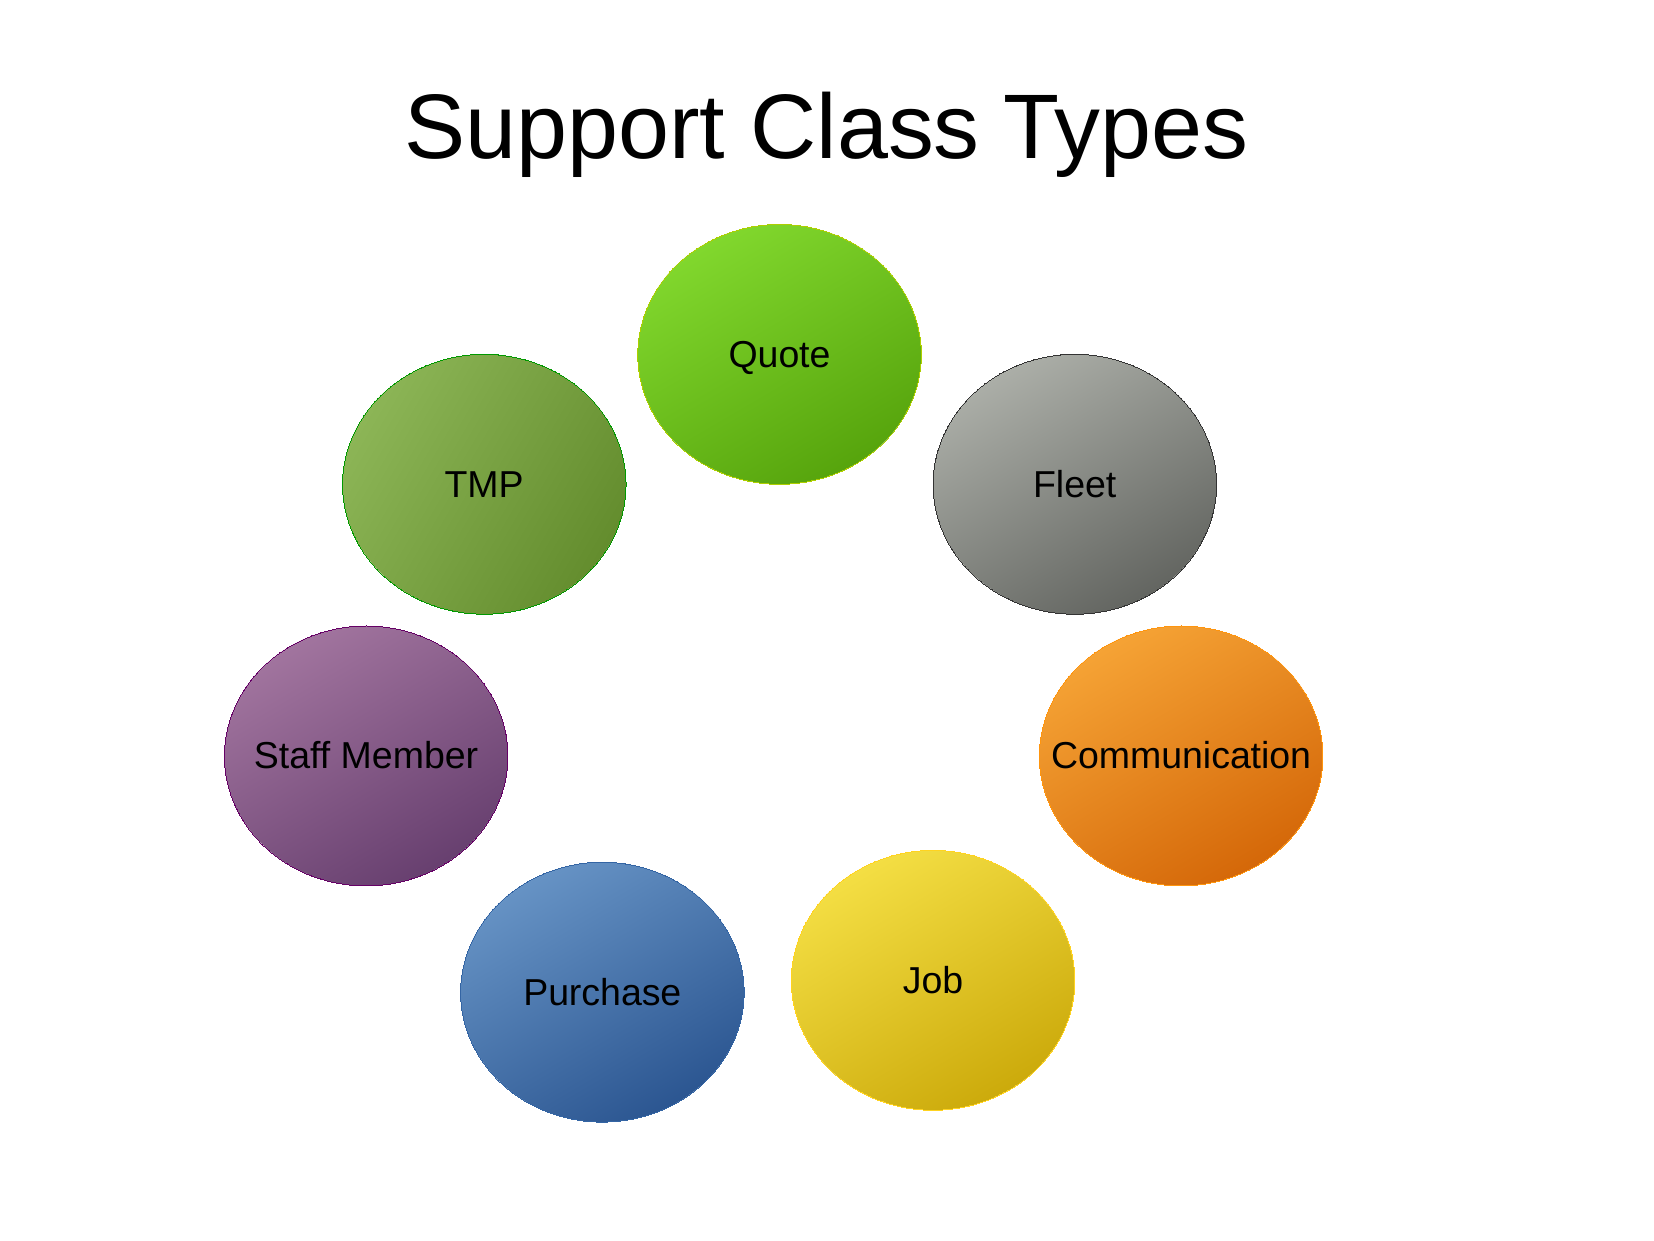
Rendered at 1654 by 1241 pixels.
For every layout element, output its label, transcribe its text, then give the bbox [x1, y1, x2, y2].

title Support Class Types [82, 23, 1571, 231]
text_box Job [791, 850, 1075, 1111]
text_box Purchase [460, 862, 745, 1123]
text_box Staff Member [224, 625, 508, 886]
text_box Fleet [933, 354, 1217, 615]
text_box TMP [342, 354, 627, 615]
text_box Communication [1039, 625, 1323, 886]
text_box Quote [637, 224, 922, 485]
